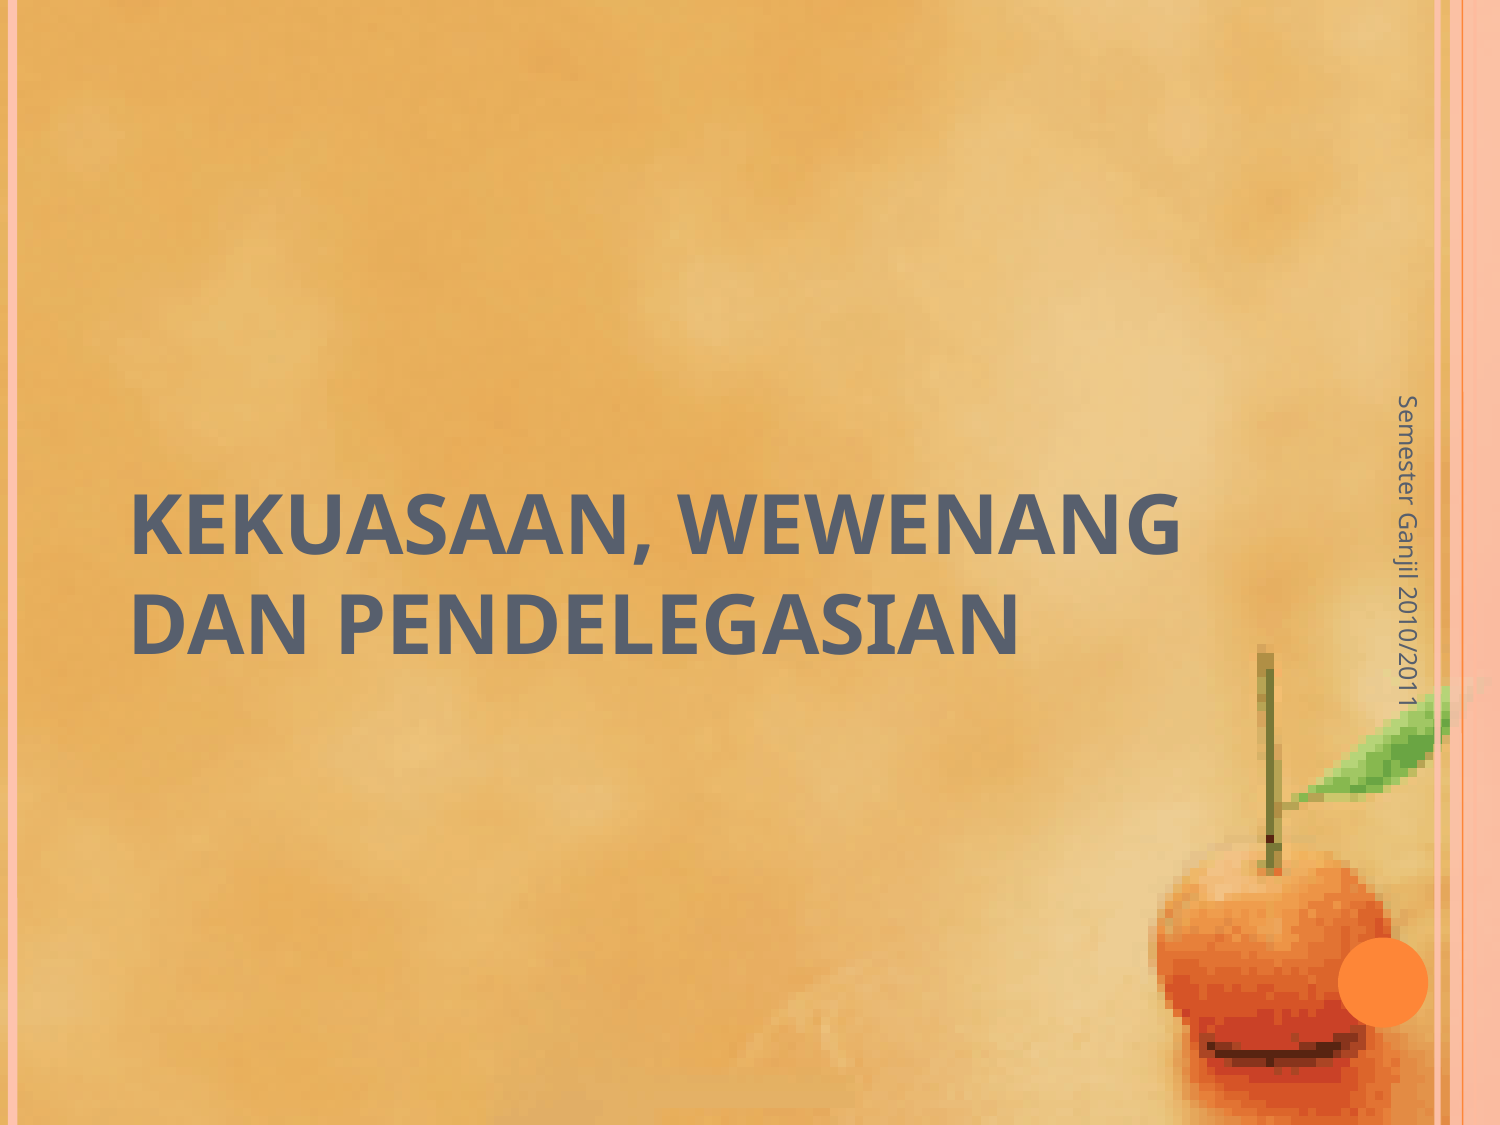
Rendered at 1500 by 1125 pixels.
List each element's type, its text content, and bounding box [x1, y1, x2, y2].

text_box Semester Ganjil 2010/2011 [1379, 380, 1440, 906]
title Kekuasaan, Wewenang dan Pendelegasian [112, 408, 1338, 680]
